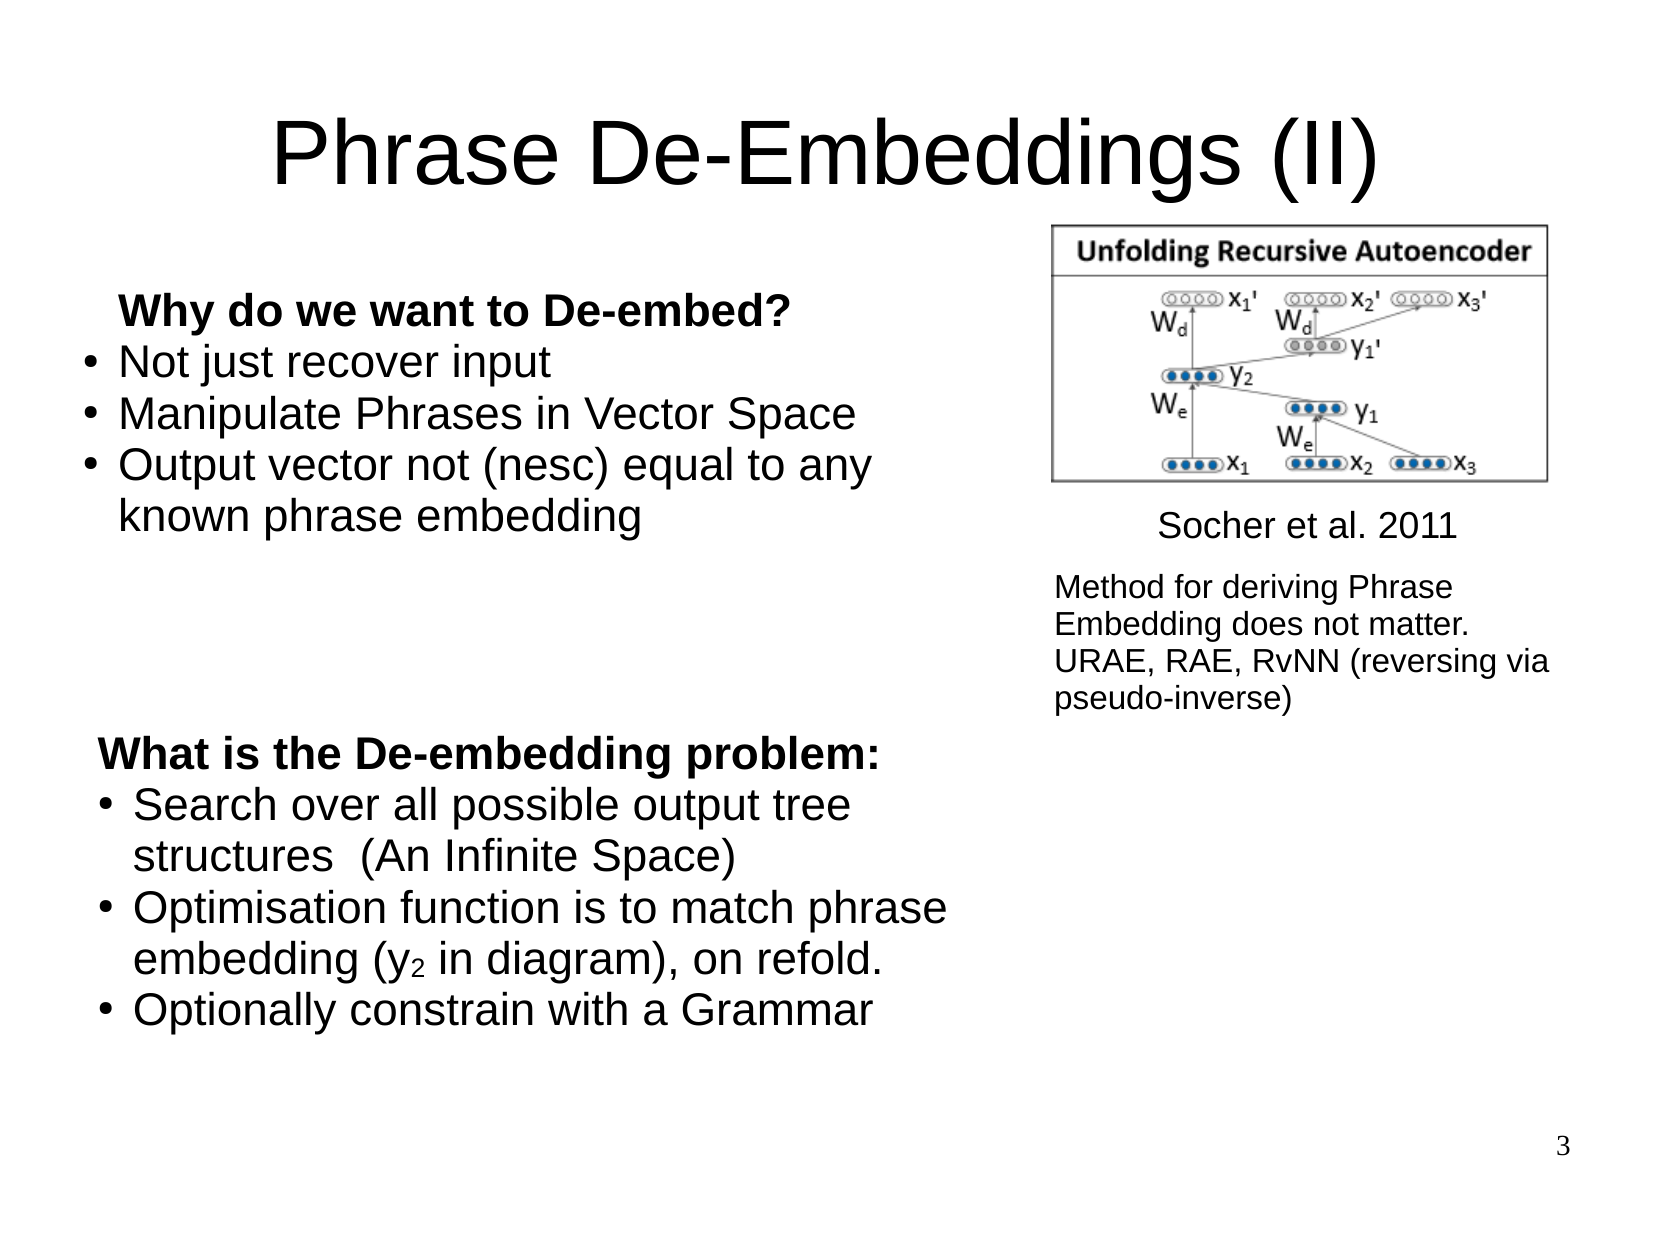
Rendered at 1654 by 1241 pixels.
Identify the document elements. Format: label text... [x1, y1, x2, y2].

title Phrase De-Embeddings (II) [82, 49, 1571, 257]
text_box Why do we want to De-embed? Not just recover input Manipulate Phrases in Vector Space Output vector not (nesc) equal to any known phrase embedding [67, 277, 901, 549]
text_box What is the De-embedding problem: Search over all possible output tree structures (An Infinite Space) Optimisation function is to match phrase embedding (y2 in diagram), on refold. Optionally constrain with a Grammar [82, 720, 1016, 1134]
picture [1051, 218, 1565, 497]
text_box Method for deriving Phrase Embedding does not matter. URAE, RAE, RvNN (reversing via pseudo-inverse) [1039, 561, 1583, 725]
